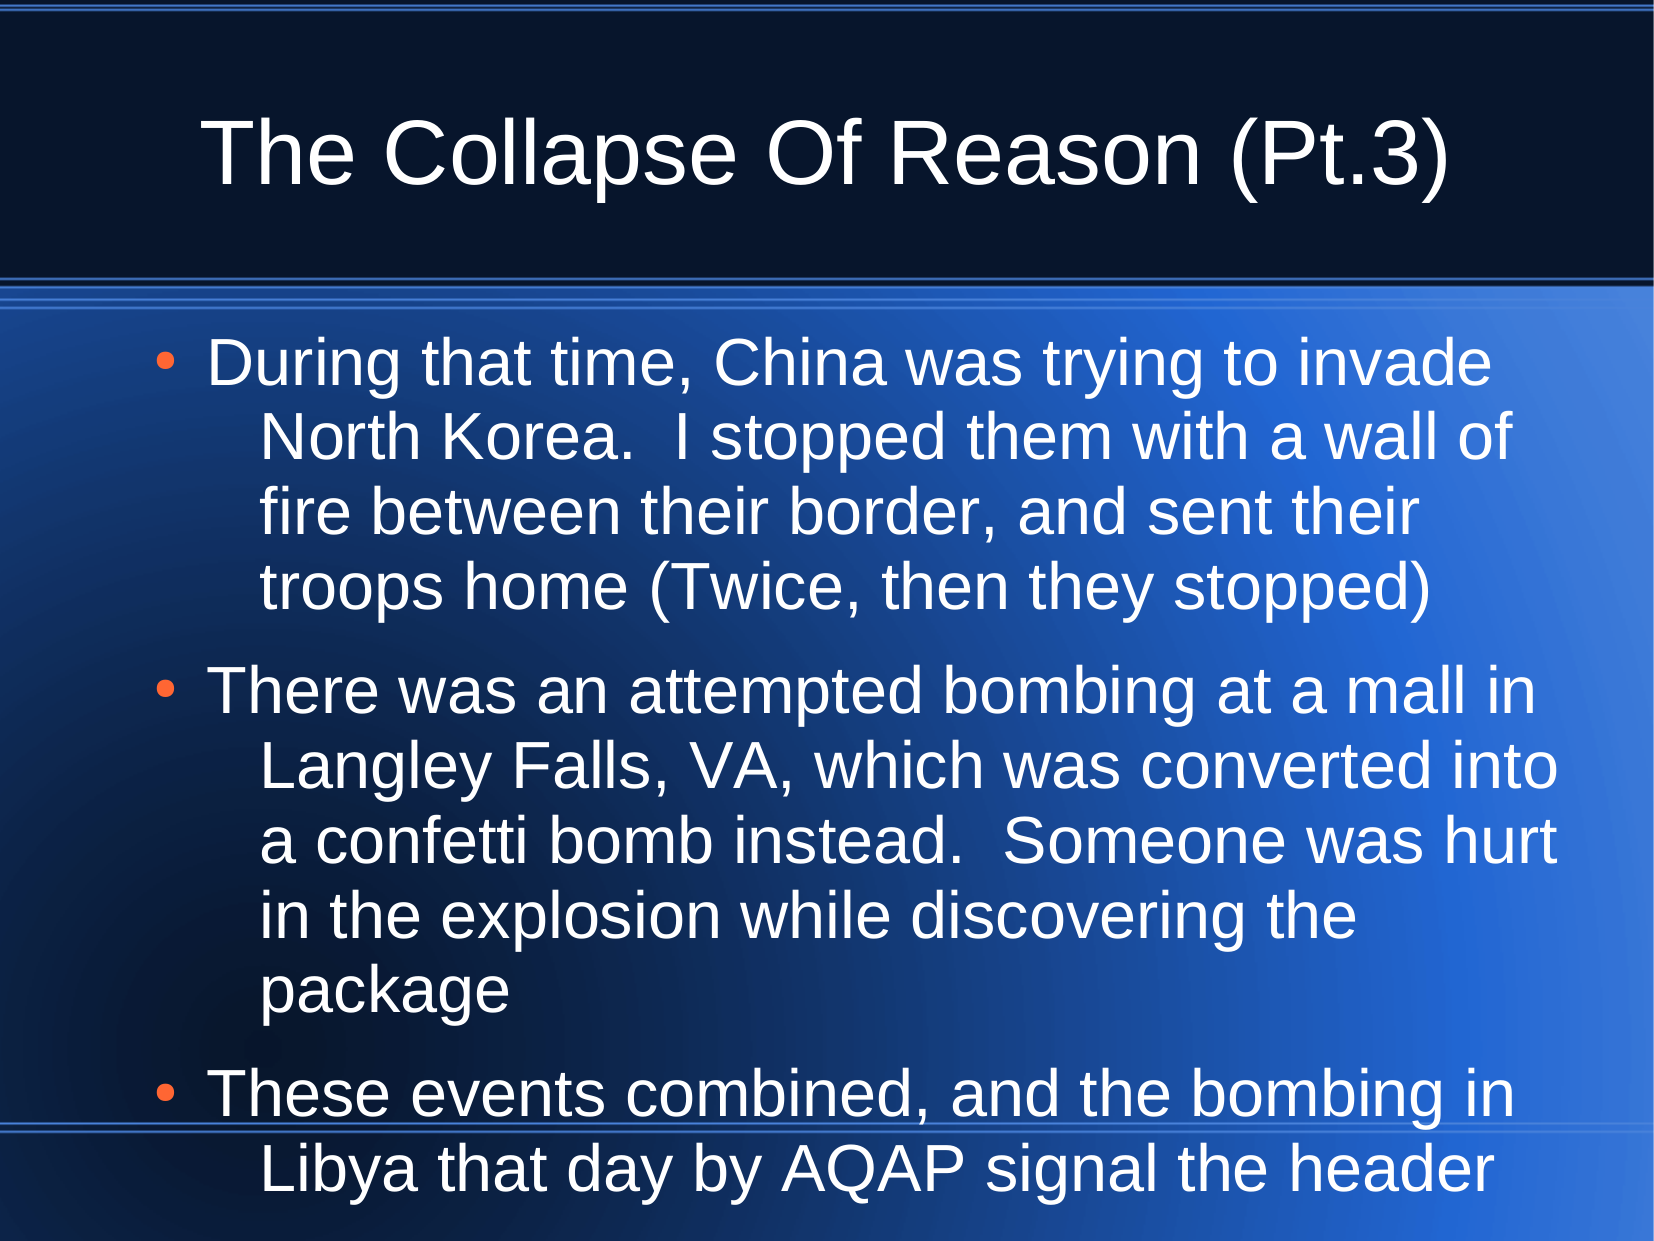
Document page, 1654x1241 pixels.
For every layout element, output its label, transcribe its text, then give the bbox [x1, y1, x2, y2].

list During that time, China was trying to invade North Korea. I stopped them with a wall of fire between their border, and sent their troops home (Twice, then they stopped) There was an attempted bombing at a mall in Langley Falls, VA, which was converted into a confetti bomb instead. Someone was hurt in the explosion while discovering the package These events combined, and the bombing in Libya that day by AQAP signal the header [118, 324, 1571, 1207]
title The Collapse Of Reason (Pt.3) [82, 49, 1571, 257]
picture [0, 0, 1654, 1241]
